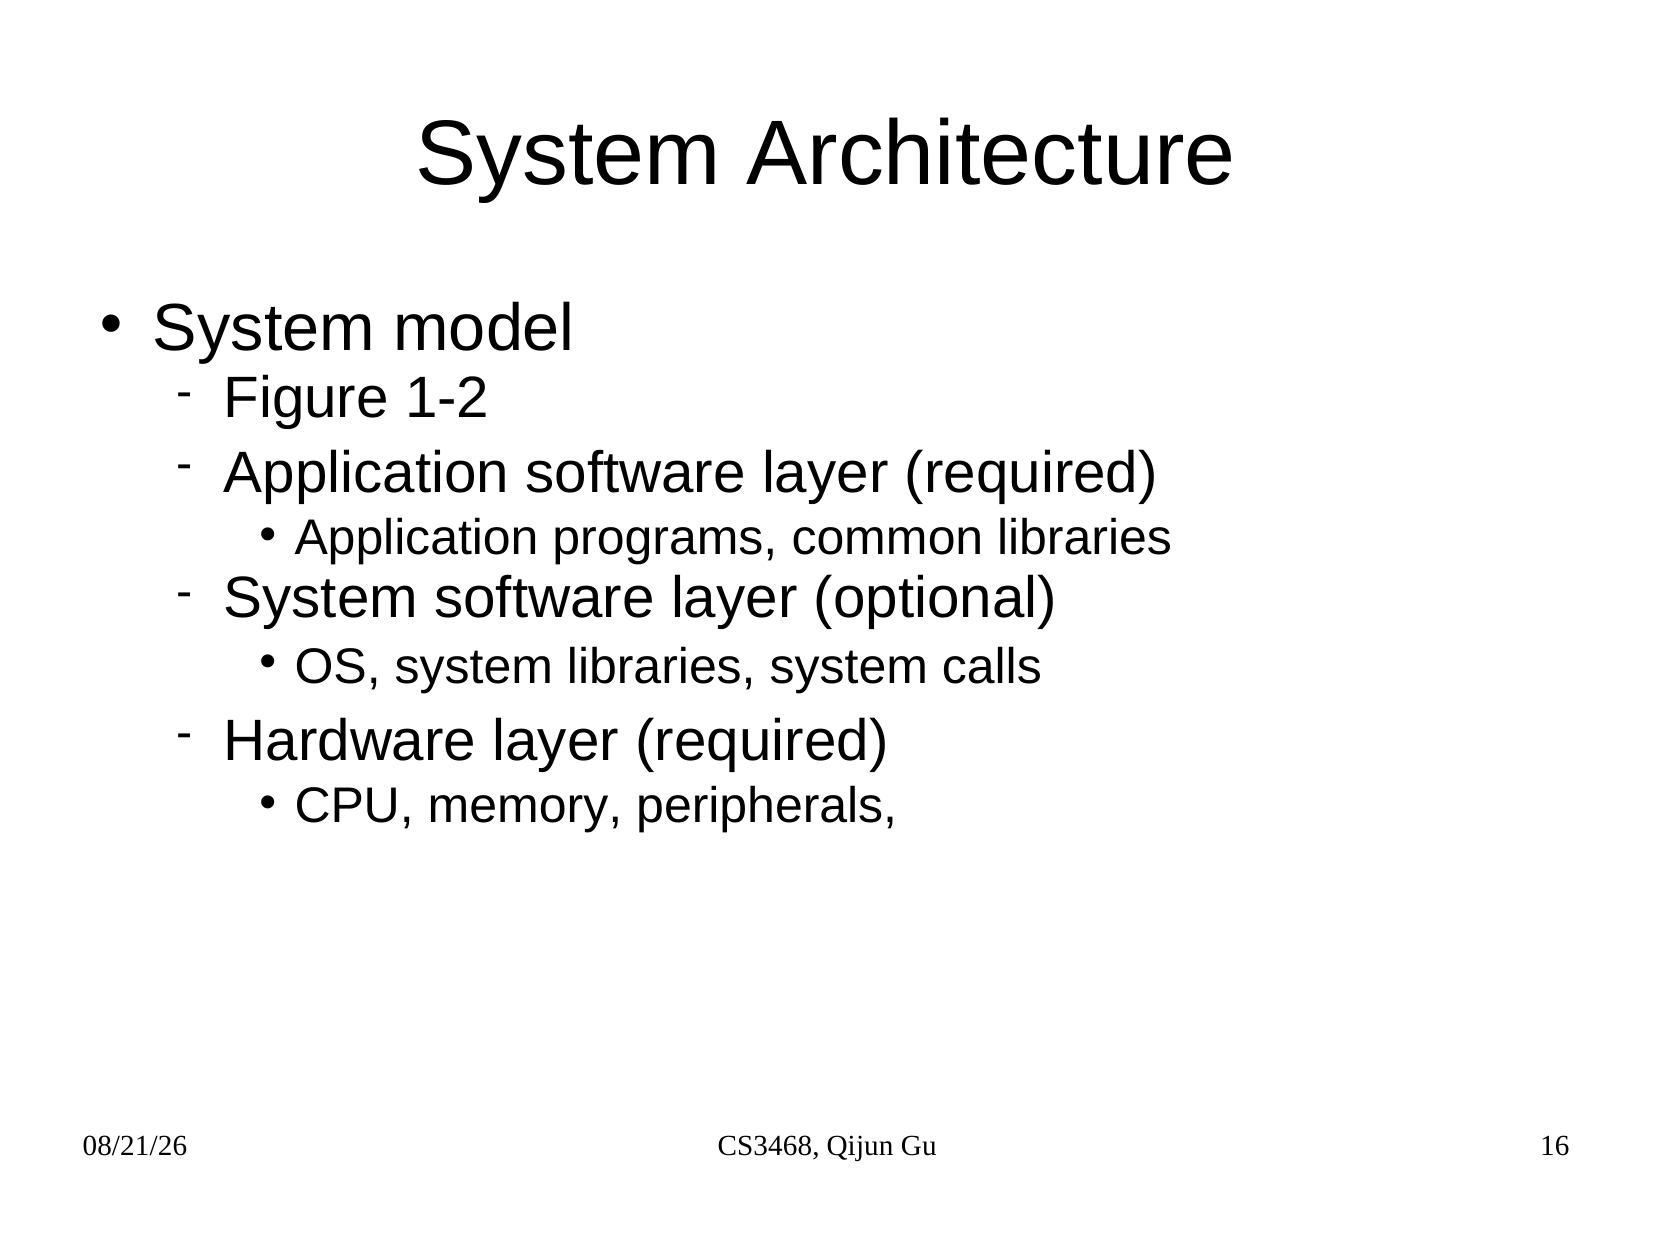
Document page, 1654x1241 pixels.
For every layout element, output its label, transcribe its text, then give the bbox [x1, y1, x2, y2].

title System Architecture [82, 56, 1570, 249]
list System model Figure 1-2 Application software layer (required)‏ Application programs, common libraries System software layer (optional) OS, system libraries, system calls‏ Hardware layer (required)‏ CPU, memory, peripherals, [82, 290, 1570, 1094]
